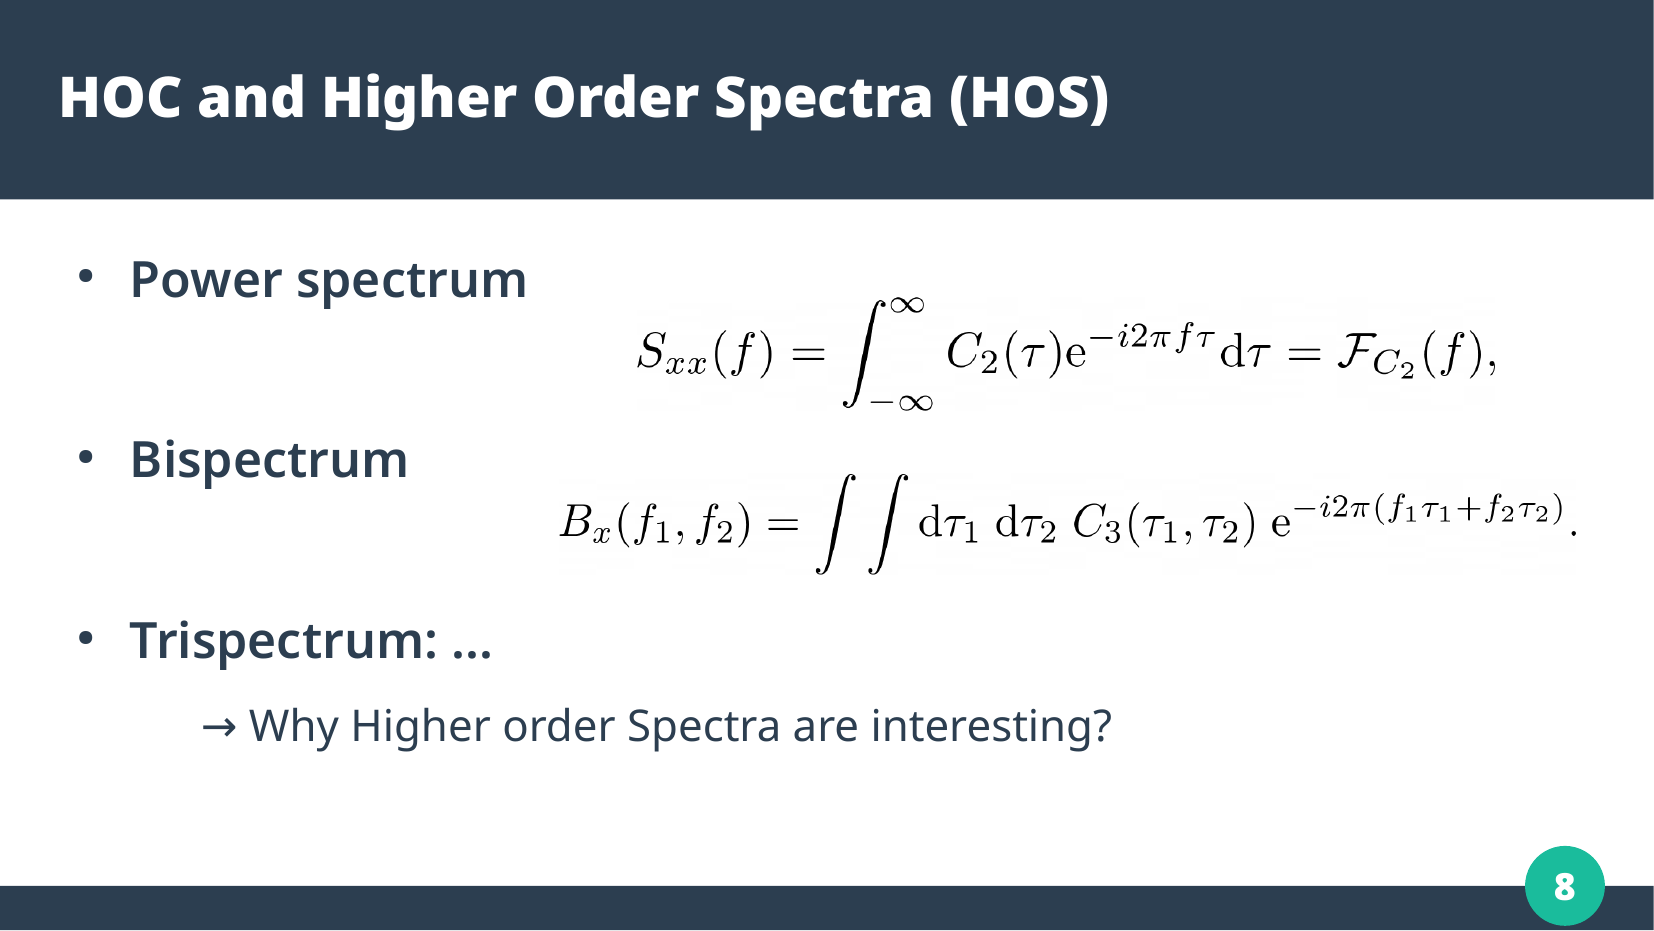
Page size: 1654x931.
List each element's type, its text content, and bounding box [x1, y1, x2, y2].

picture [637, 297, 1495, 411]
title HOC and Higher Order Spectra (HOS) [59, 37, 1595, 155]
picture [559, 473, 1576, 575]
list Power spectrum Bispectrum Trispectrum: ... → Why Higher order Spectra are interesting? [59, 243, 1595, 864]
